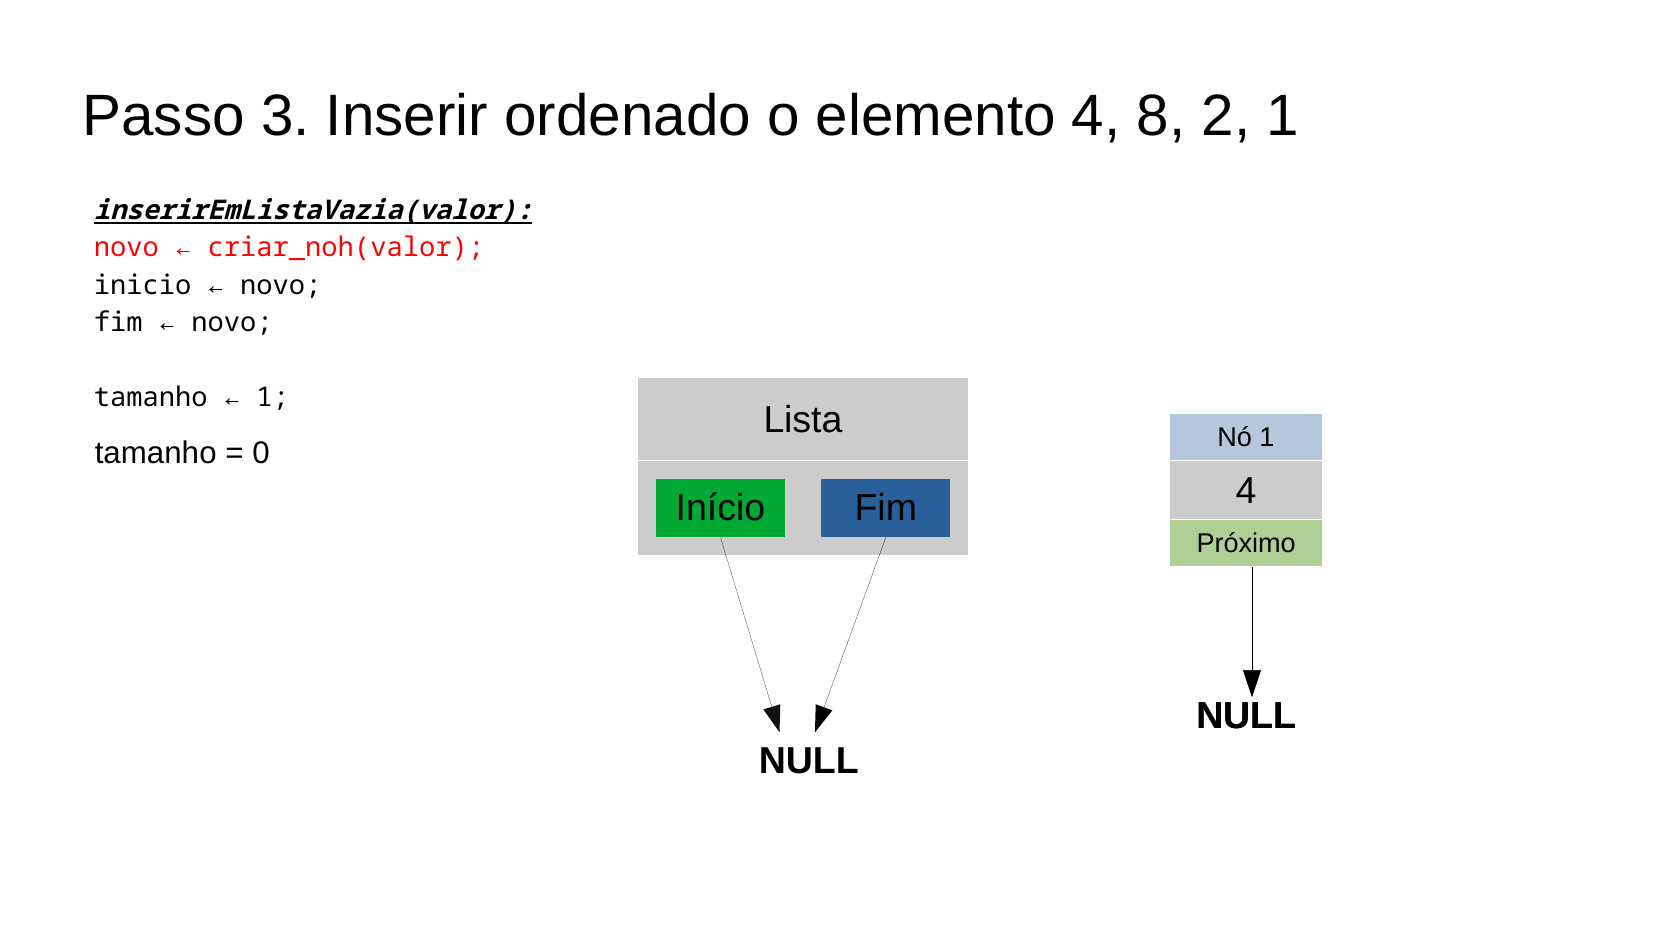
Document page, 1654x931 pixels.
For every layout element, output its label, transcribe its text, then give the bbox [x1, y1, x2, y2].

text_box Próximo [1169, 519, 1323, 567]
title Passo 3. Inserir ordenado o elemento 4, 8, 2, 1 [82, 37, 1571, 193]
text_box NULL [744, 732, 874, 790]
text_box NULL [1181, 687, 1312, 745]
text_box 4 [1169, 461, 1323, 519]
text_box inserirEmListaVazia(valor): novo ← criar_noh(valor); inicio ← novo; fim ← novo; tamanho ← 1; [78, 172, 1477, 721]
text_box Nó 1 [1169, 413, 1323, 461]
text_box tamanho = 0 [80, 427, 286, 477]
